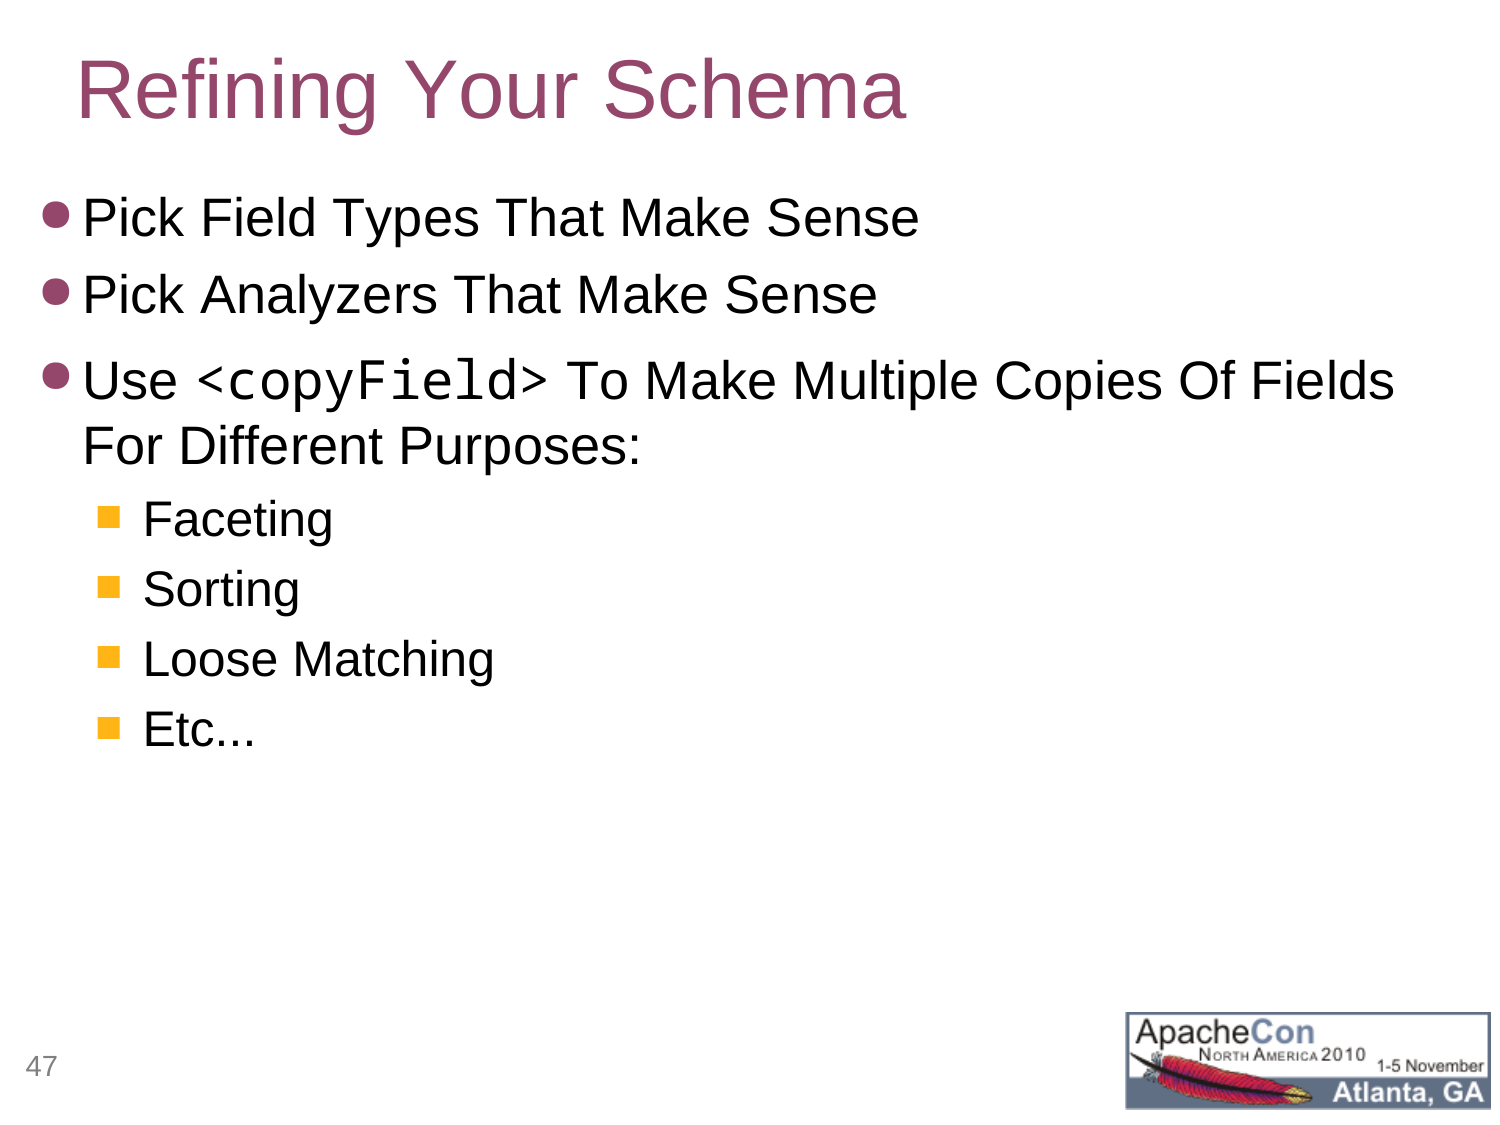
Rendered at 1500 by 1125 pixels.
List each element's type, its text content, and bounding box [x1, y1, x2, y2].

title Refining Your Schema [75, 0, 1425, 181]
list Pick Field Types That Make Sense Pick Analyzers That Make Sense Use <copyField> To Make Multiple Copies Of Fields For Different Purposes: Faceting Sorting Loose Matching Etc... [37, 187, 1463, 1006]
picture [1125, 1012, 1491, 1110]
